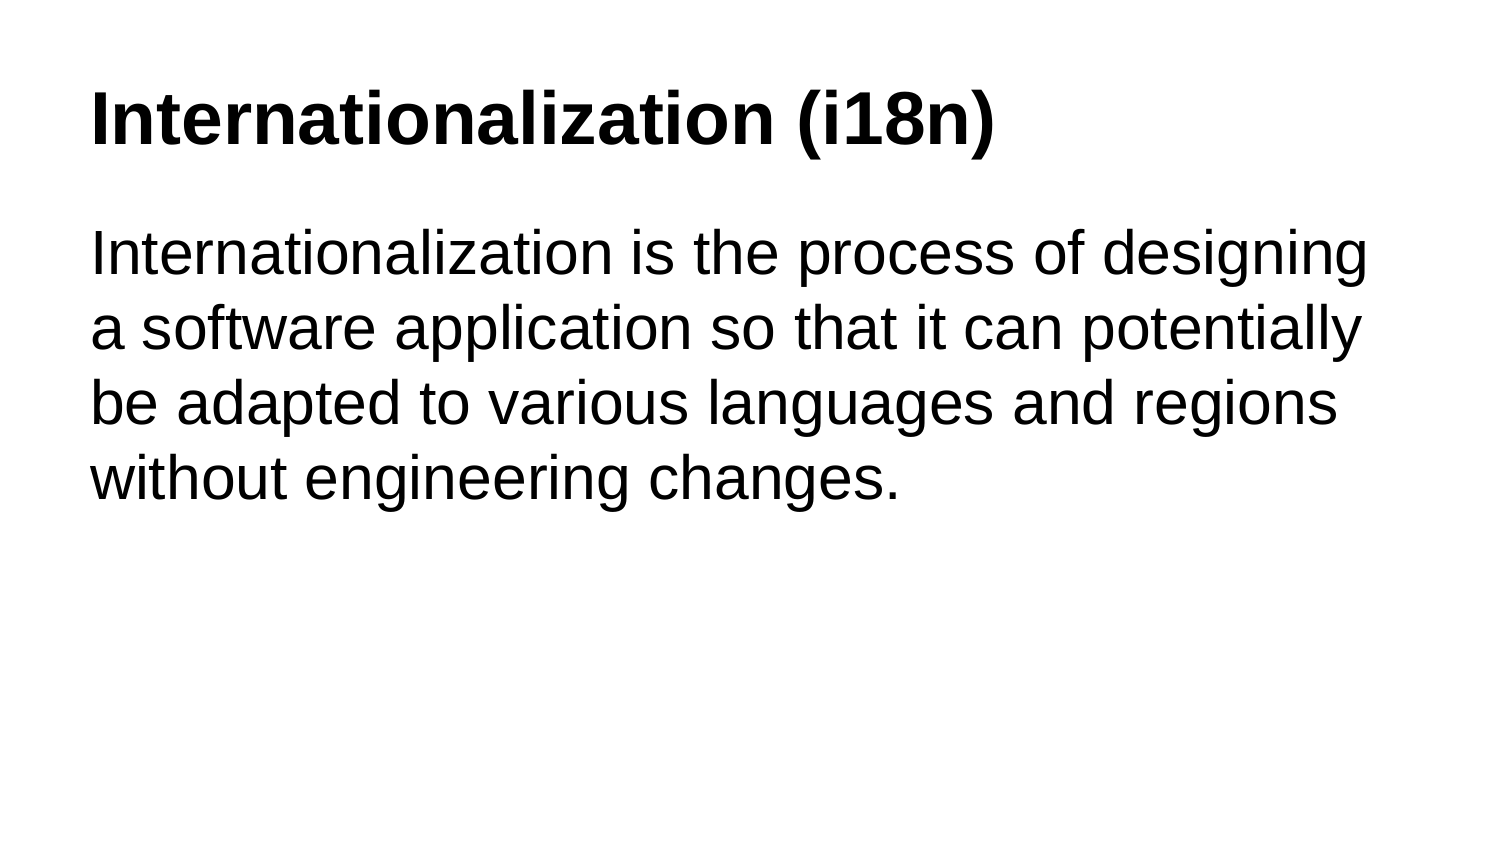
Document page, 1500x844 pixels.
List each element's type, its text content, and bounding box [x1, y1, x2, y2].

list Internationalization is the process of designing a software application so that it can potentially be adapted to various languages and regions without engineering changes. [75, 196, 1425, 808]
title Internationalization (i18n) [75, 33, 1425, 175]
